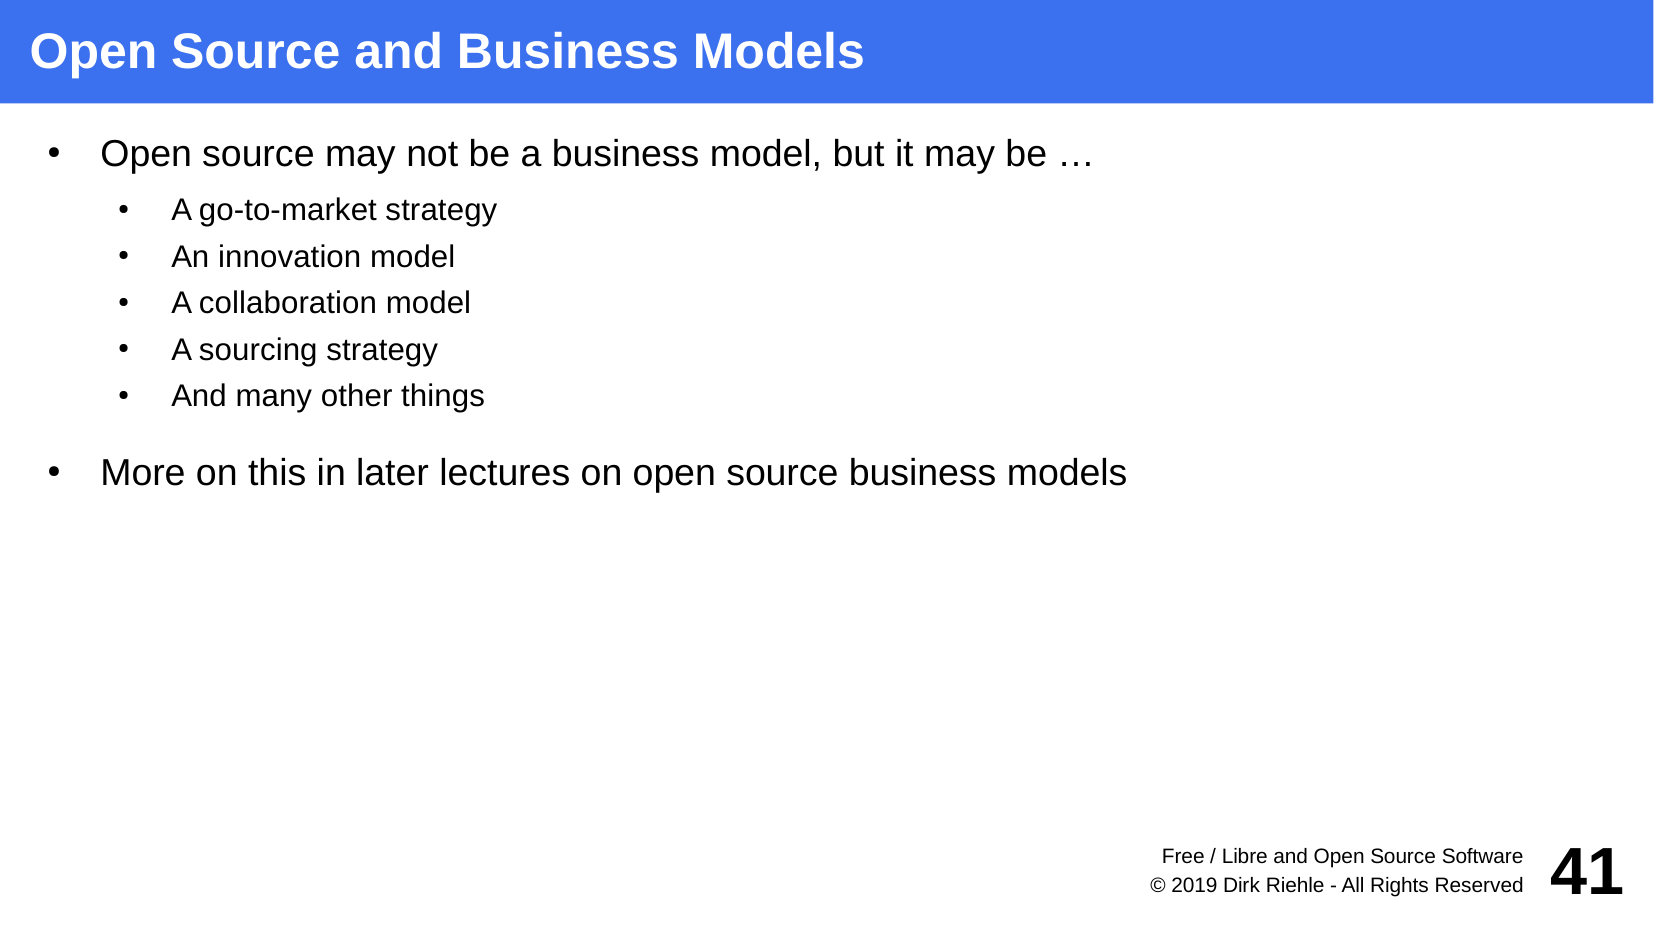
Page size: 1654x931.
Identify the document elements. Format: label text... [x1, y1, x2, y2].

title Open Source and Business Models [0, 0, 1654, 104]
list Open source may not be a business model, but it may be … A go-to-market strategy An innovation model A collaboration model A sourcing strategy And many other things More on this in later lectures on open source business models [29, 132, 1625, 813]
